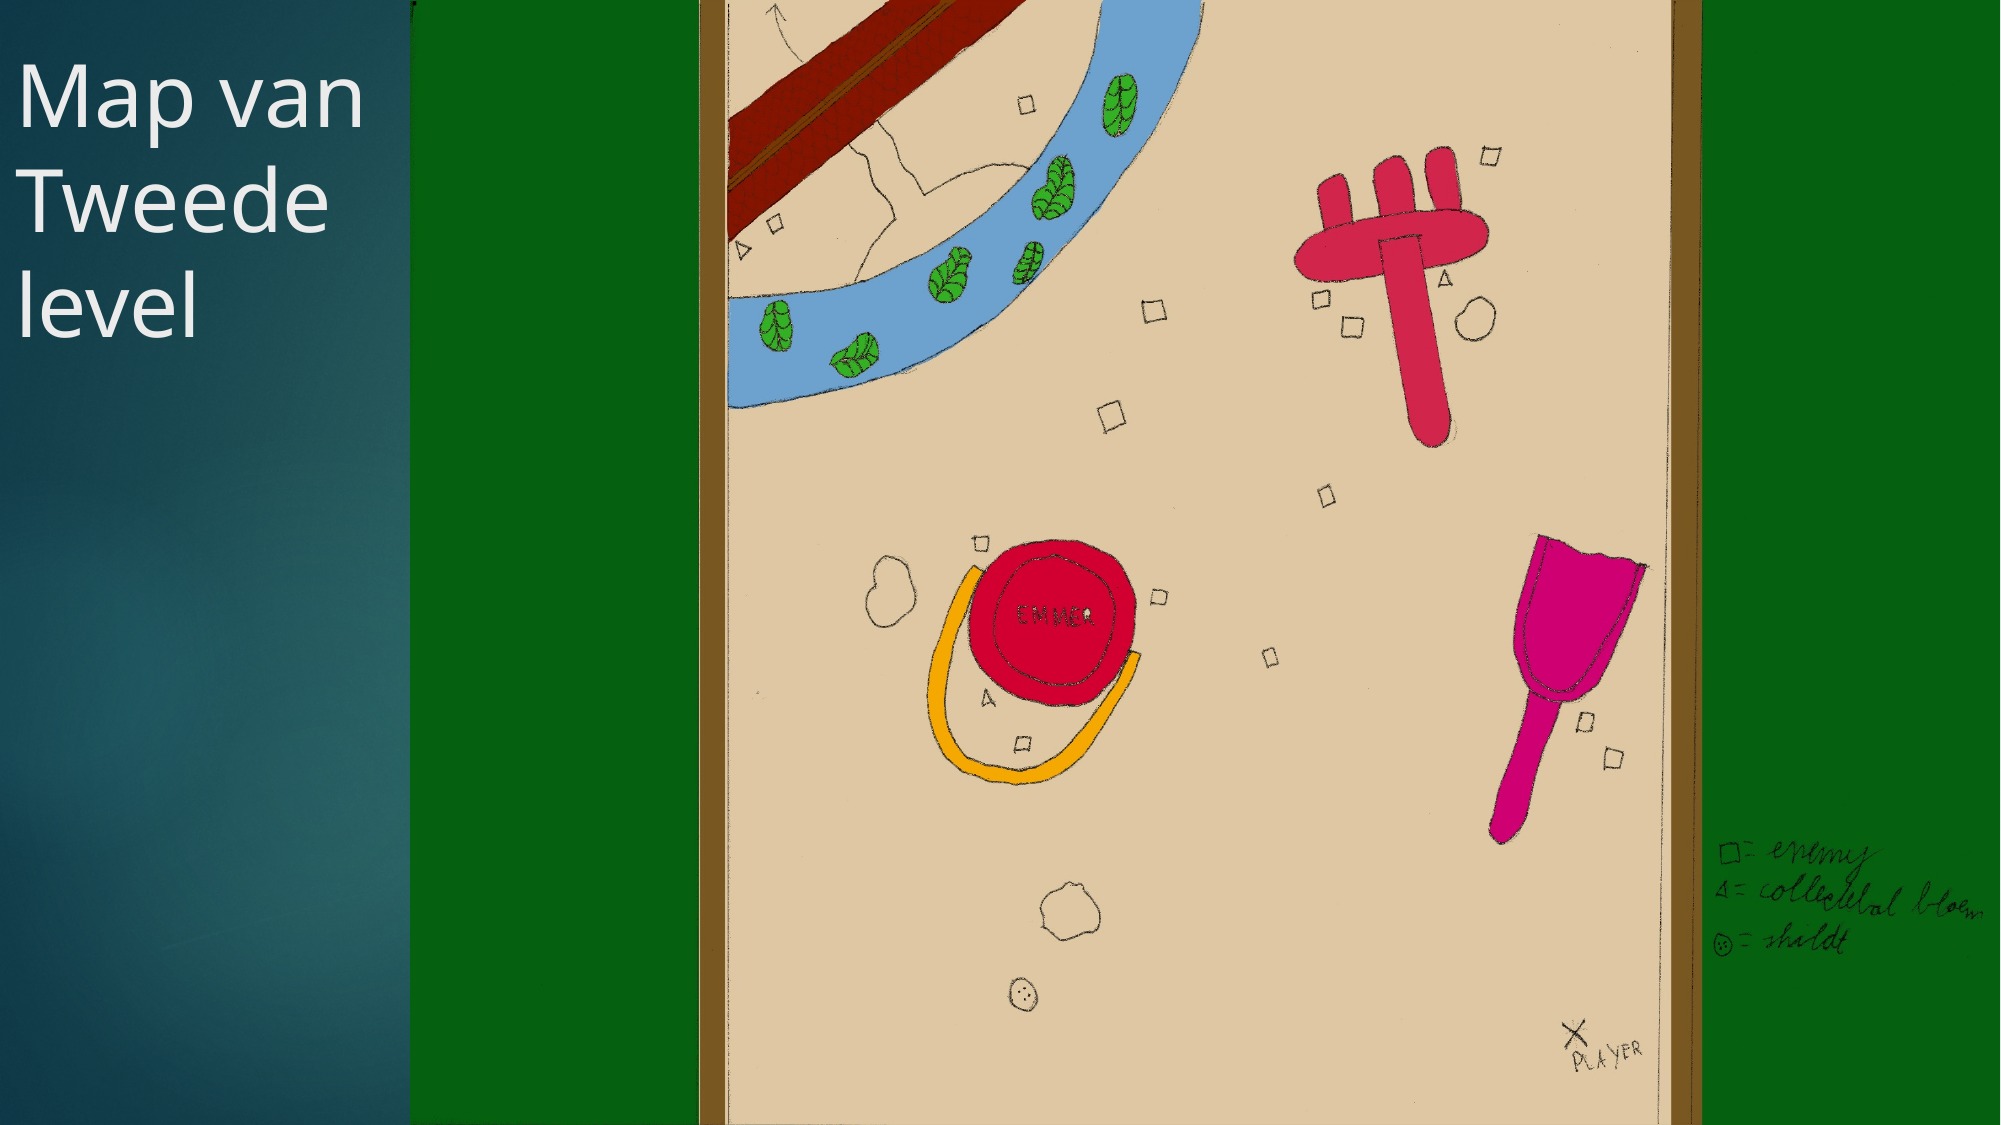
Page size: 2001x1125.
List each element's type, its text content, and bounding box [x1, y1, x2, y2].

title Map van Tweede level [0, 32, 410, 153]
picture [410, 0, 2000, 1125]
